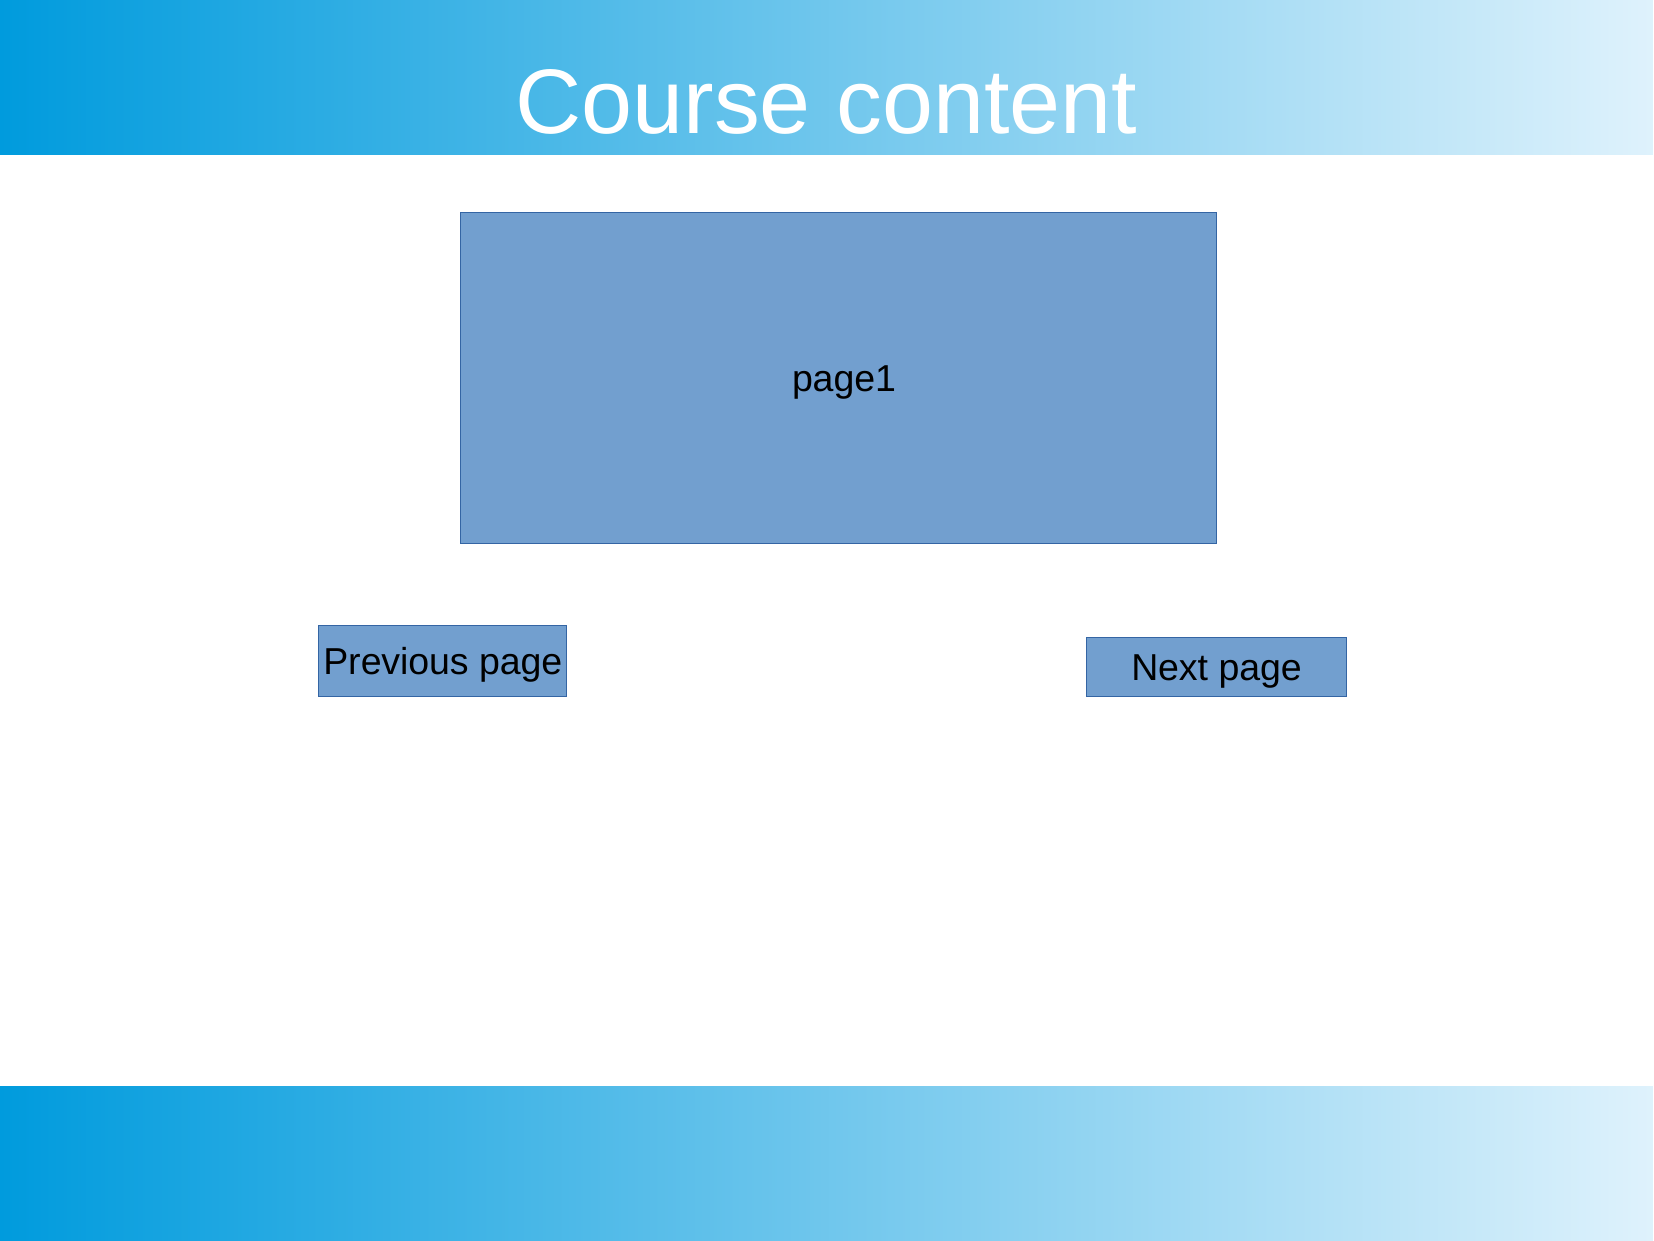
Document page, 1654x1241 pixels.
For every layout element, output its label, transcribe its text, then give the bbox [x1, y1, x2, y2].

title Course content [82, 49, 1571, 155]
text_box page1 [460, 212, 1217, 544]
text_box Next page [1086, 637, 1347, 697]
text_box Previous page [318, 625, 567, 697]
